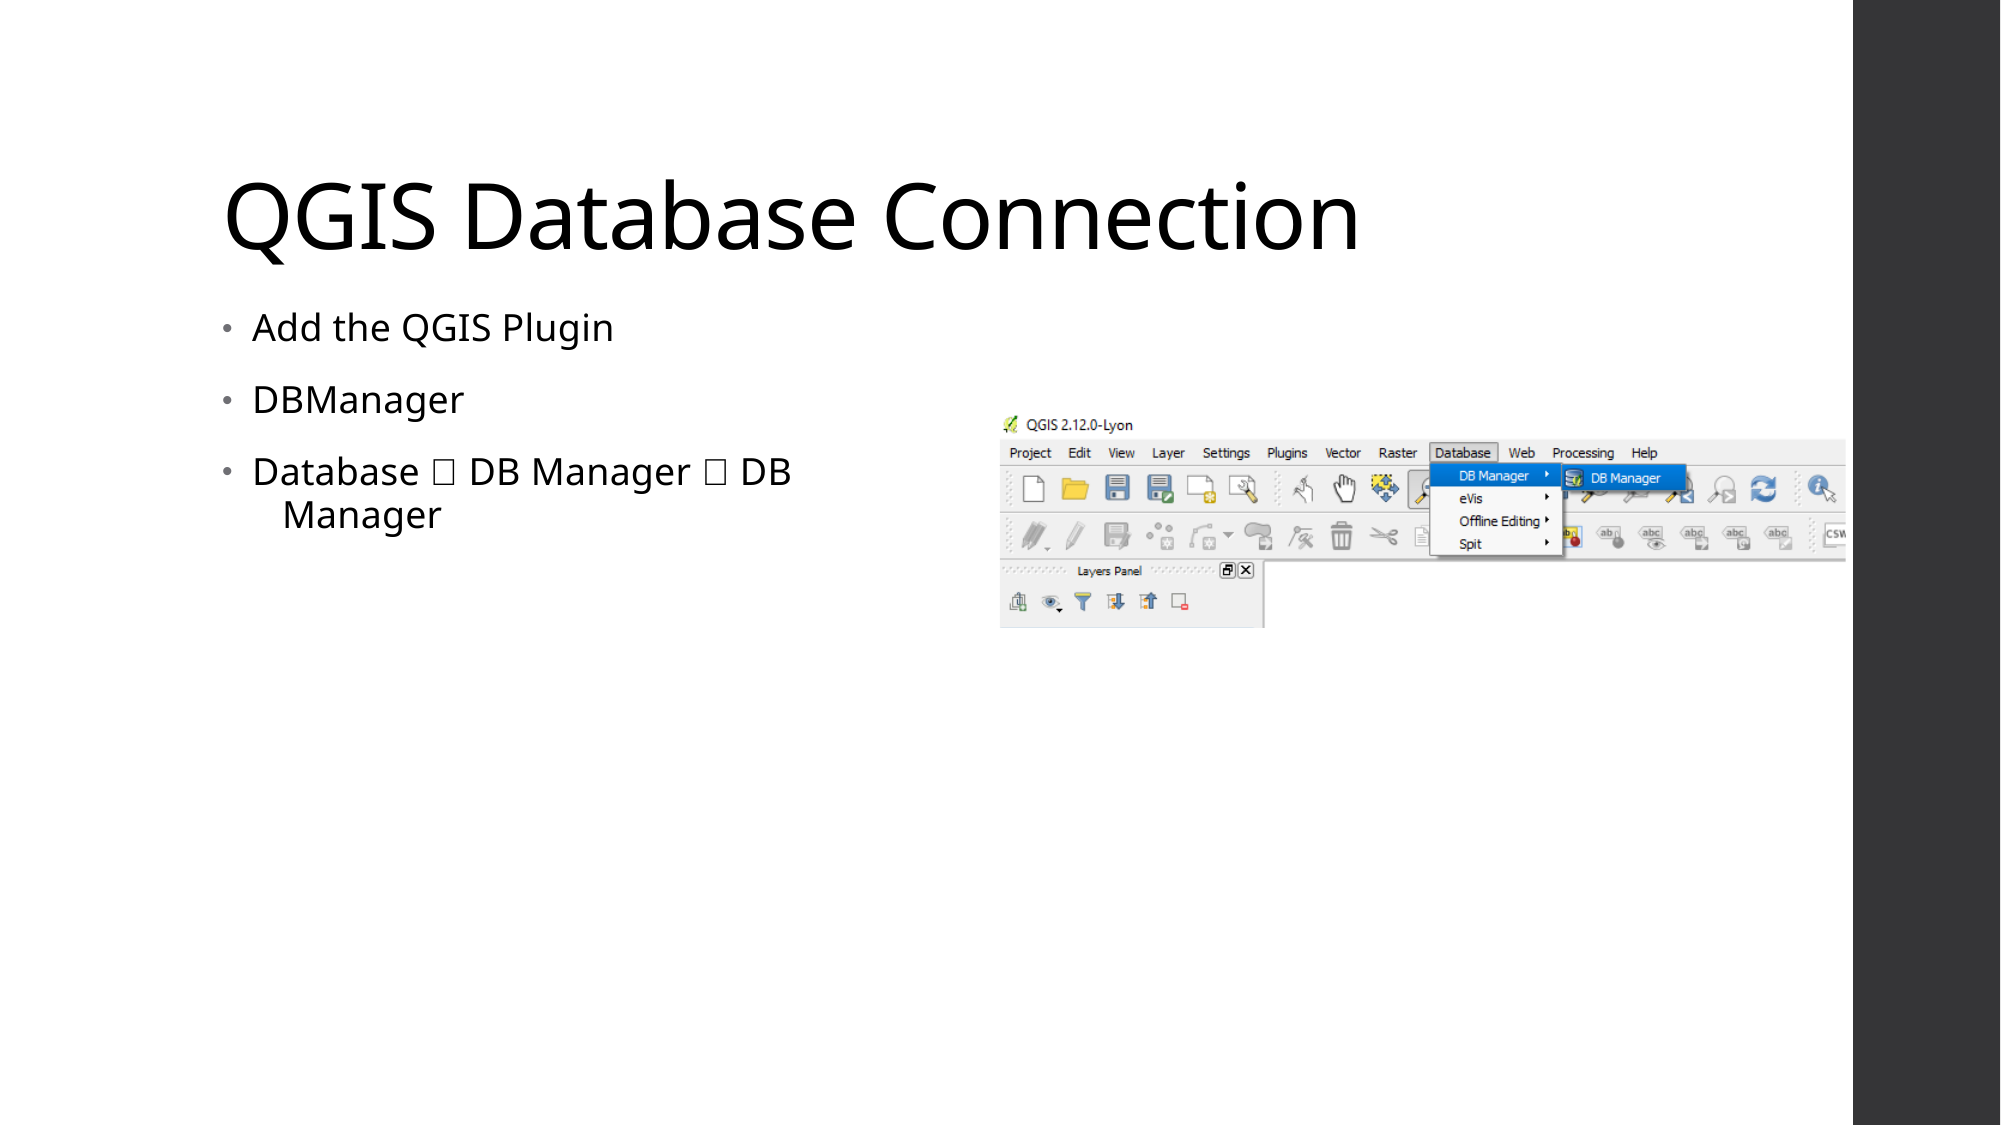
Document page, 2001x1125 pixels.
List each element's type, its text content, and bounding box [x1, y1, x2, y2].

title QGIS Database Connection [206, 60, 1797, 278]
picture [999, 411, 1846, 628]
list Add the QGIS Plugin DBManager Database  DB Manager  DB Manager [206, 299, 942, 1014]
